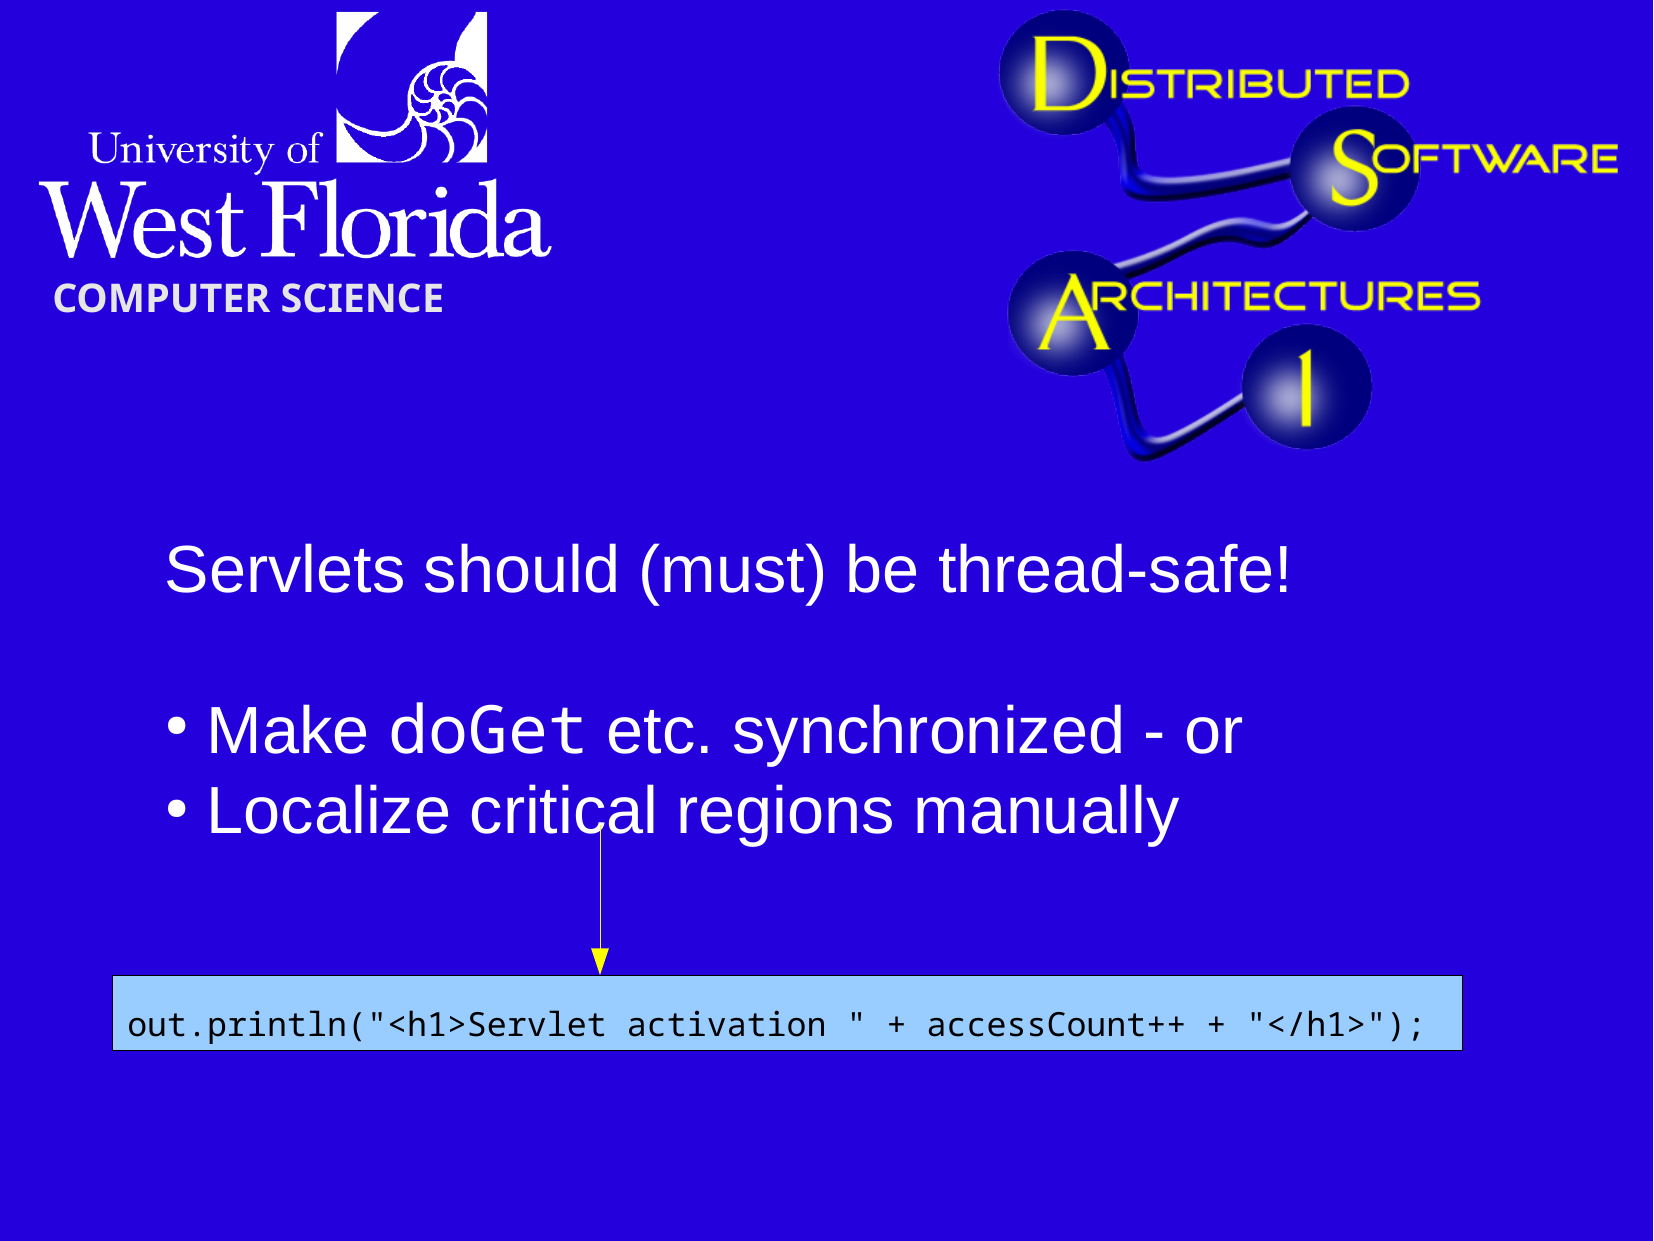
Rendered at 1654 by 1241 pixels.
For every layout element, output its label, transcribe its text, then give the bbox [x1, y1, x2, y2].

text_box out.println("<h1>Servlet activation " + accessCount++ + "</h1>"); [112, 993, 1463, 1051]
picture [37, 0, 559, 262]
text_box Servlets should (must) be thread-safe! Make doGet etc. synchronized - or Localize critical regions manually [150, 525, 1388, 842]
text_box [112, 975, 1463, 993]
picture [910, 0, 1653, 506]
text_box COMPUTER SCIENCE [37, 262, 563, 334]
